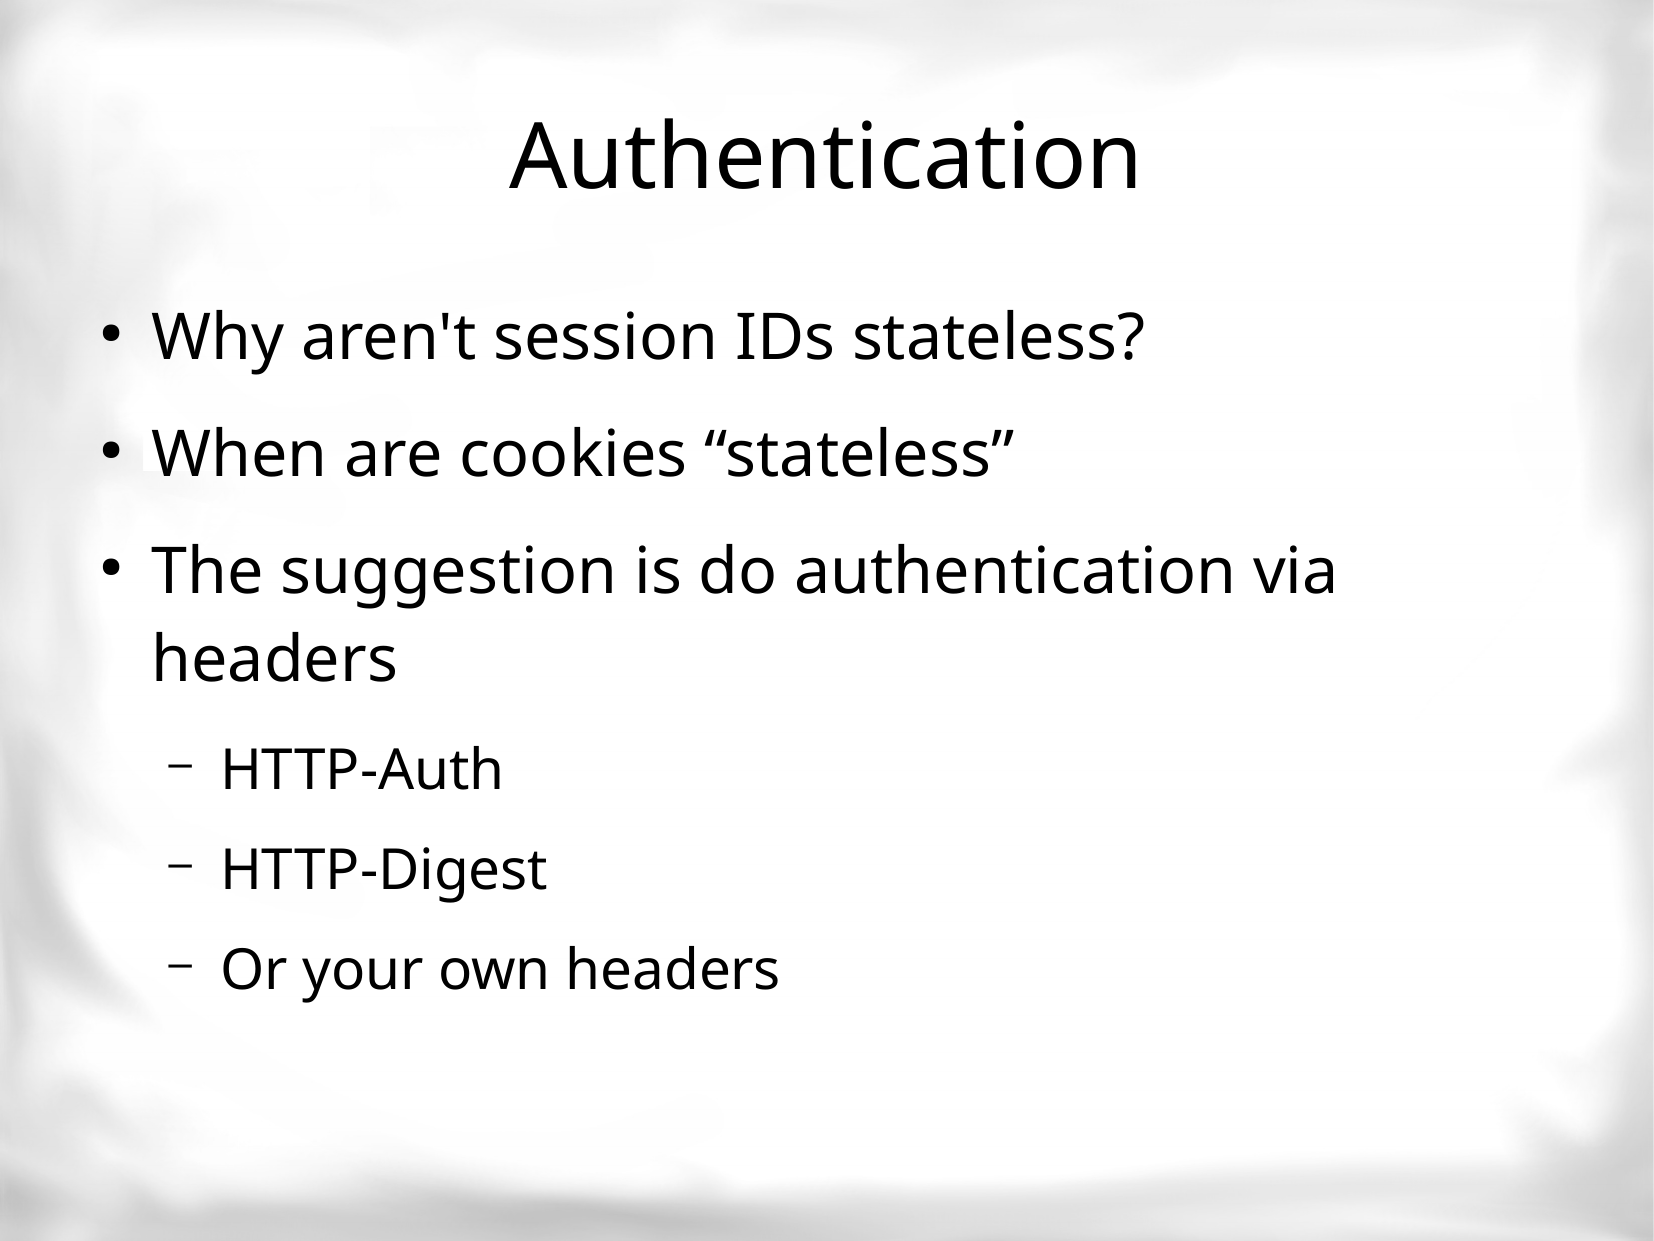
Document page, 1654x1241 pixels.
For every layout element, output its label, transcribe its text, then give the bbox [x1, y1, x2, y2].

title Authentication [82, 49, 1571, 257]
picture [0, 0, 1654, 1241]
list Why aren't session IDs stateless? When are cookies “stateless” The suggestion is do authentication via headers HTTP-Auth HTTP-Digest Or your own headers [82, 290, 1571, 1010]
